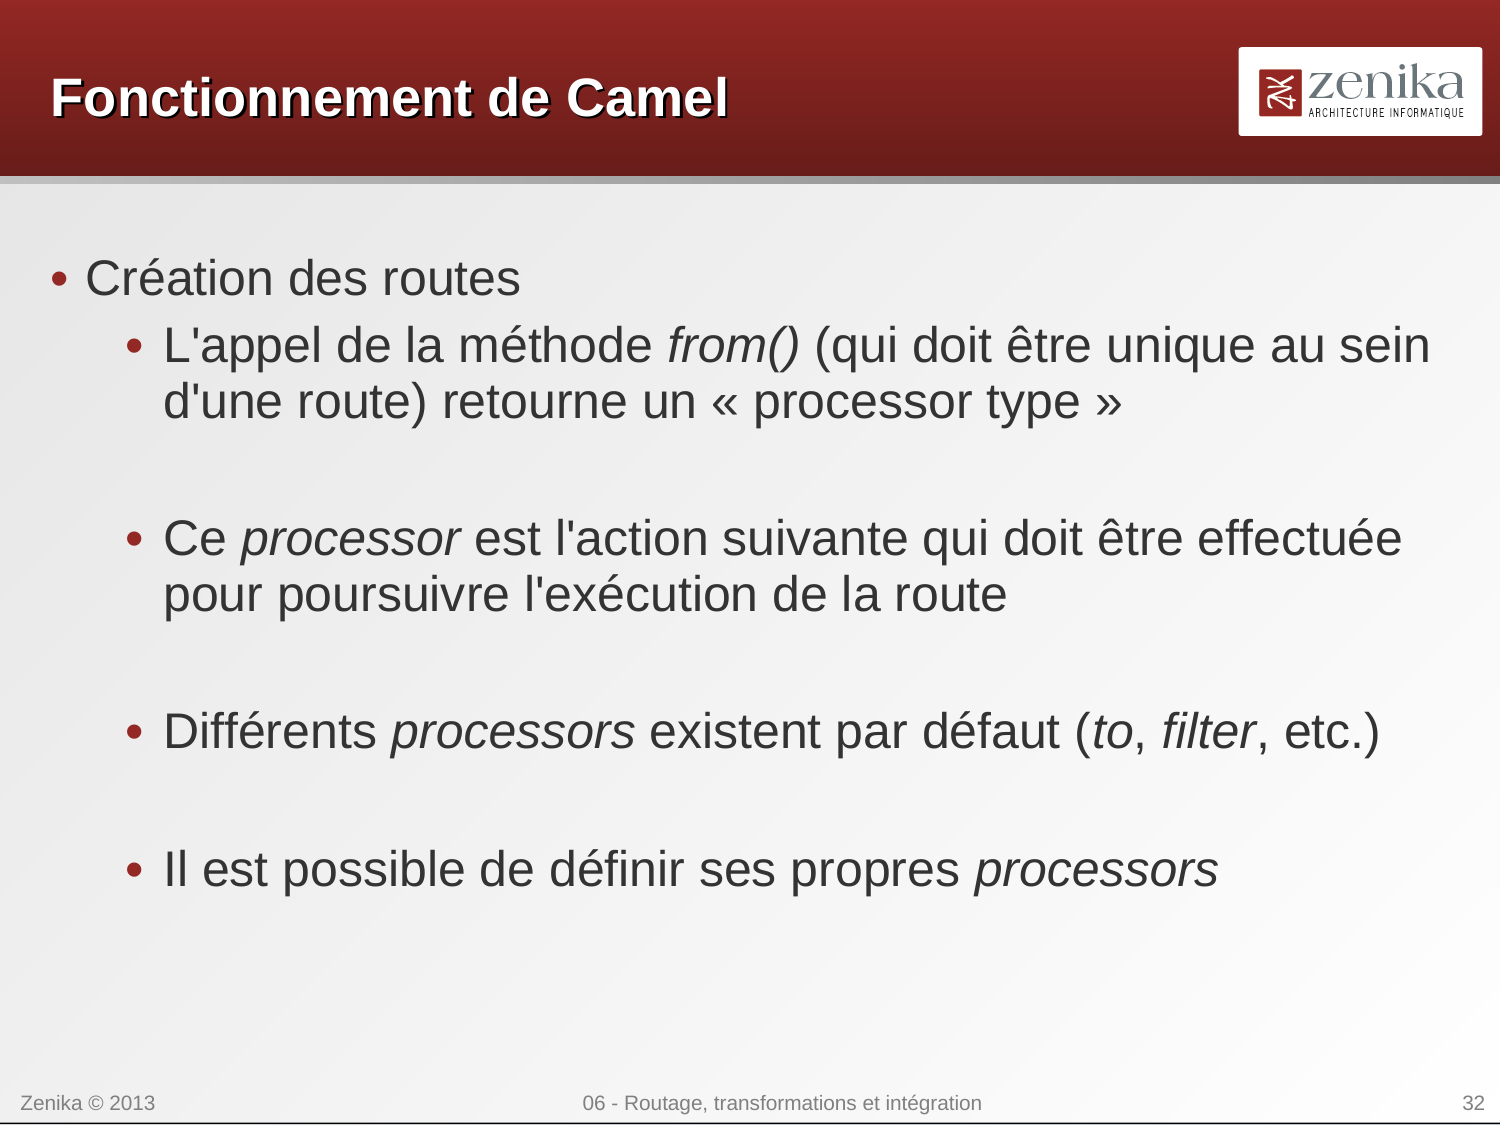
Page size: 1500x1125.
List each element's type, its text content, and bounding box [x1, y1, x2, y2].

picture [1257, 58, 1464, 125]
title Fonctionnement de Camel [50, 22, 1206, 172]
list Création des routes L'appel de la méthode from() (qui doit être unique au sein d'une route) retourne un « processor type » Ce processor est l'action suivante qui doit être effectuée pour poursuivre l'exécution de la route Différents processors existent par défaut (to, filter, etc.) Il est possible de définir ses propres processors [50, 250, 1477, 1064]
